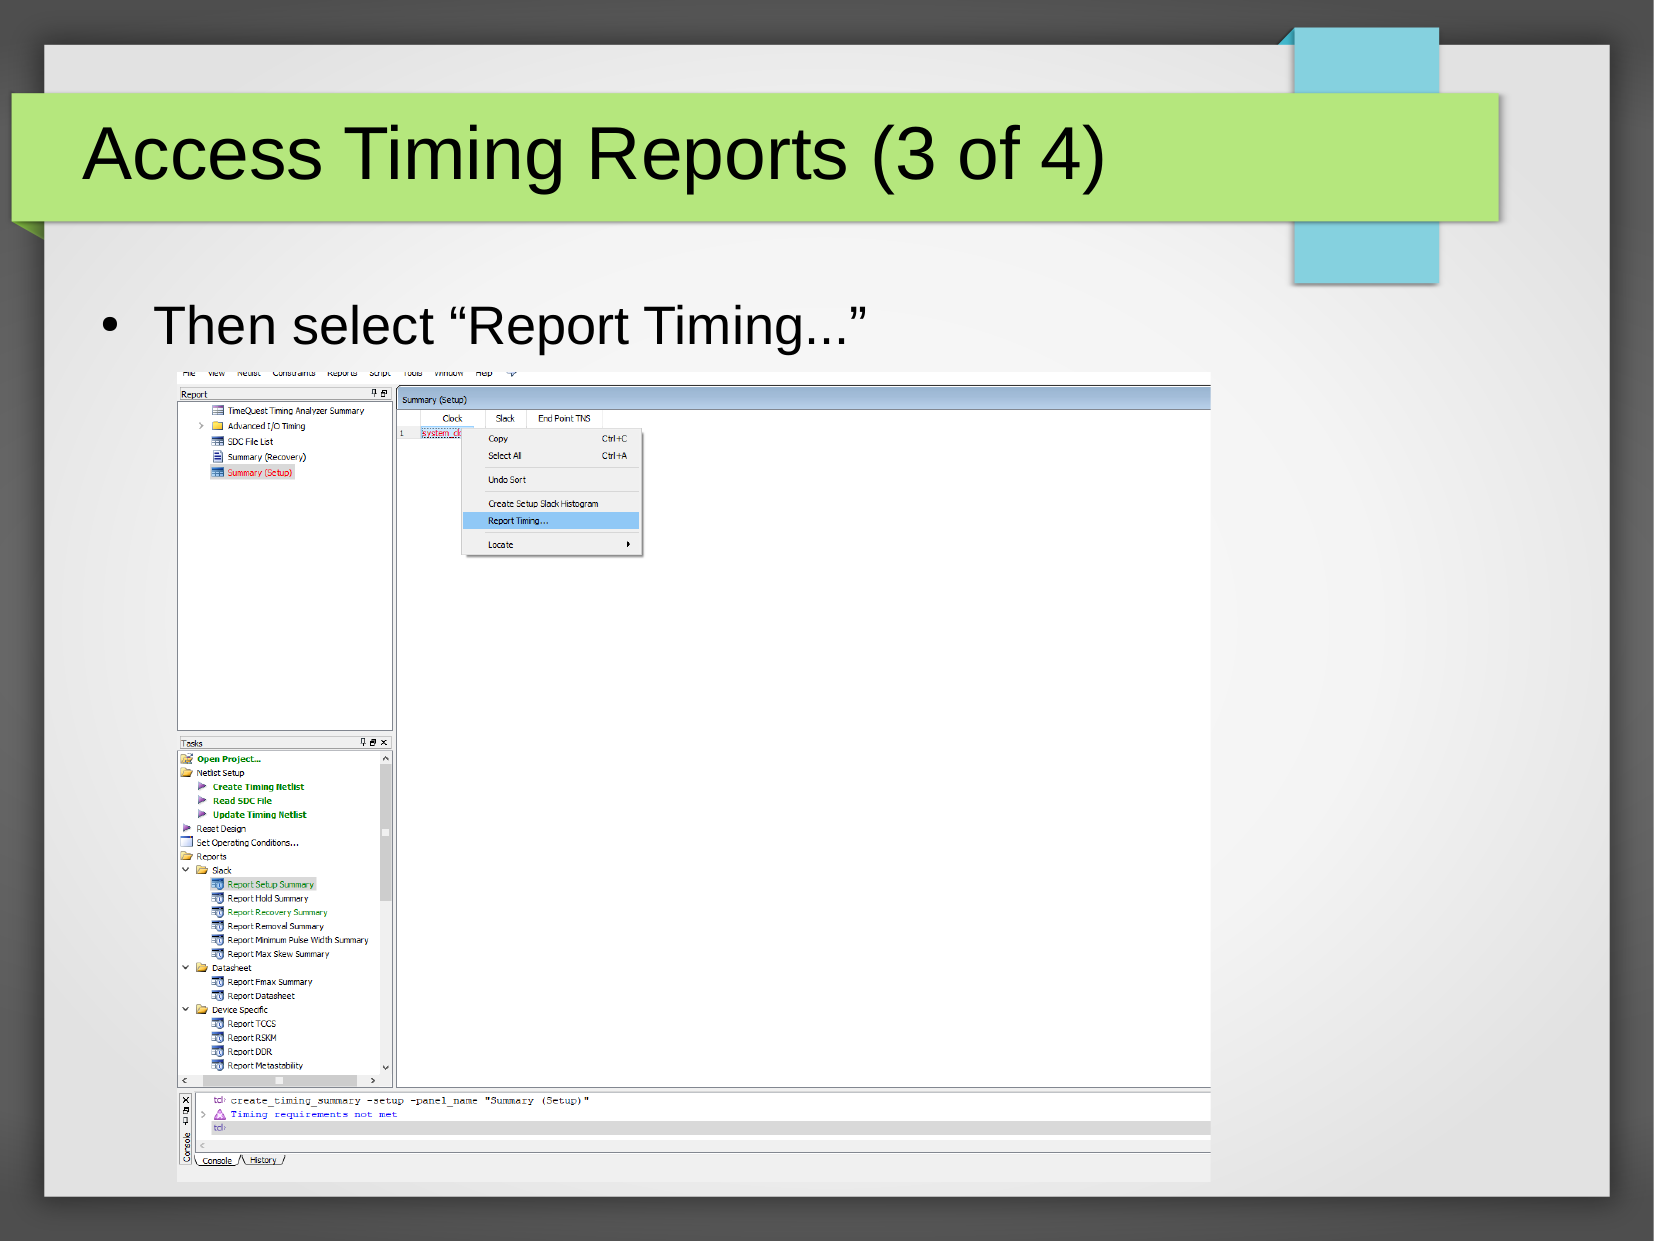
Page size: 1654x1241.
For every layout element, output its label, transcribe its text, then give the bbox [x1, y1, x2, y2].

picture [0, 0, 1654, 1241]
list Then select “Report Timing...” [82, 295, 1571, 1015]
title Access Timing Reports (3 of 4) [82, 94, 1264, 213]
